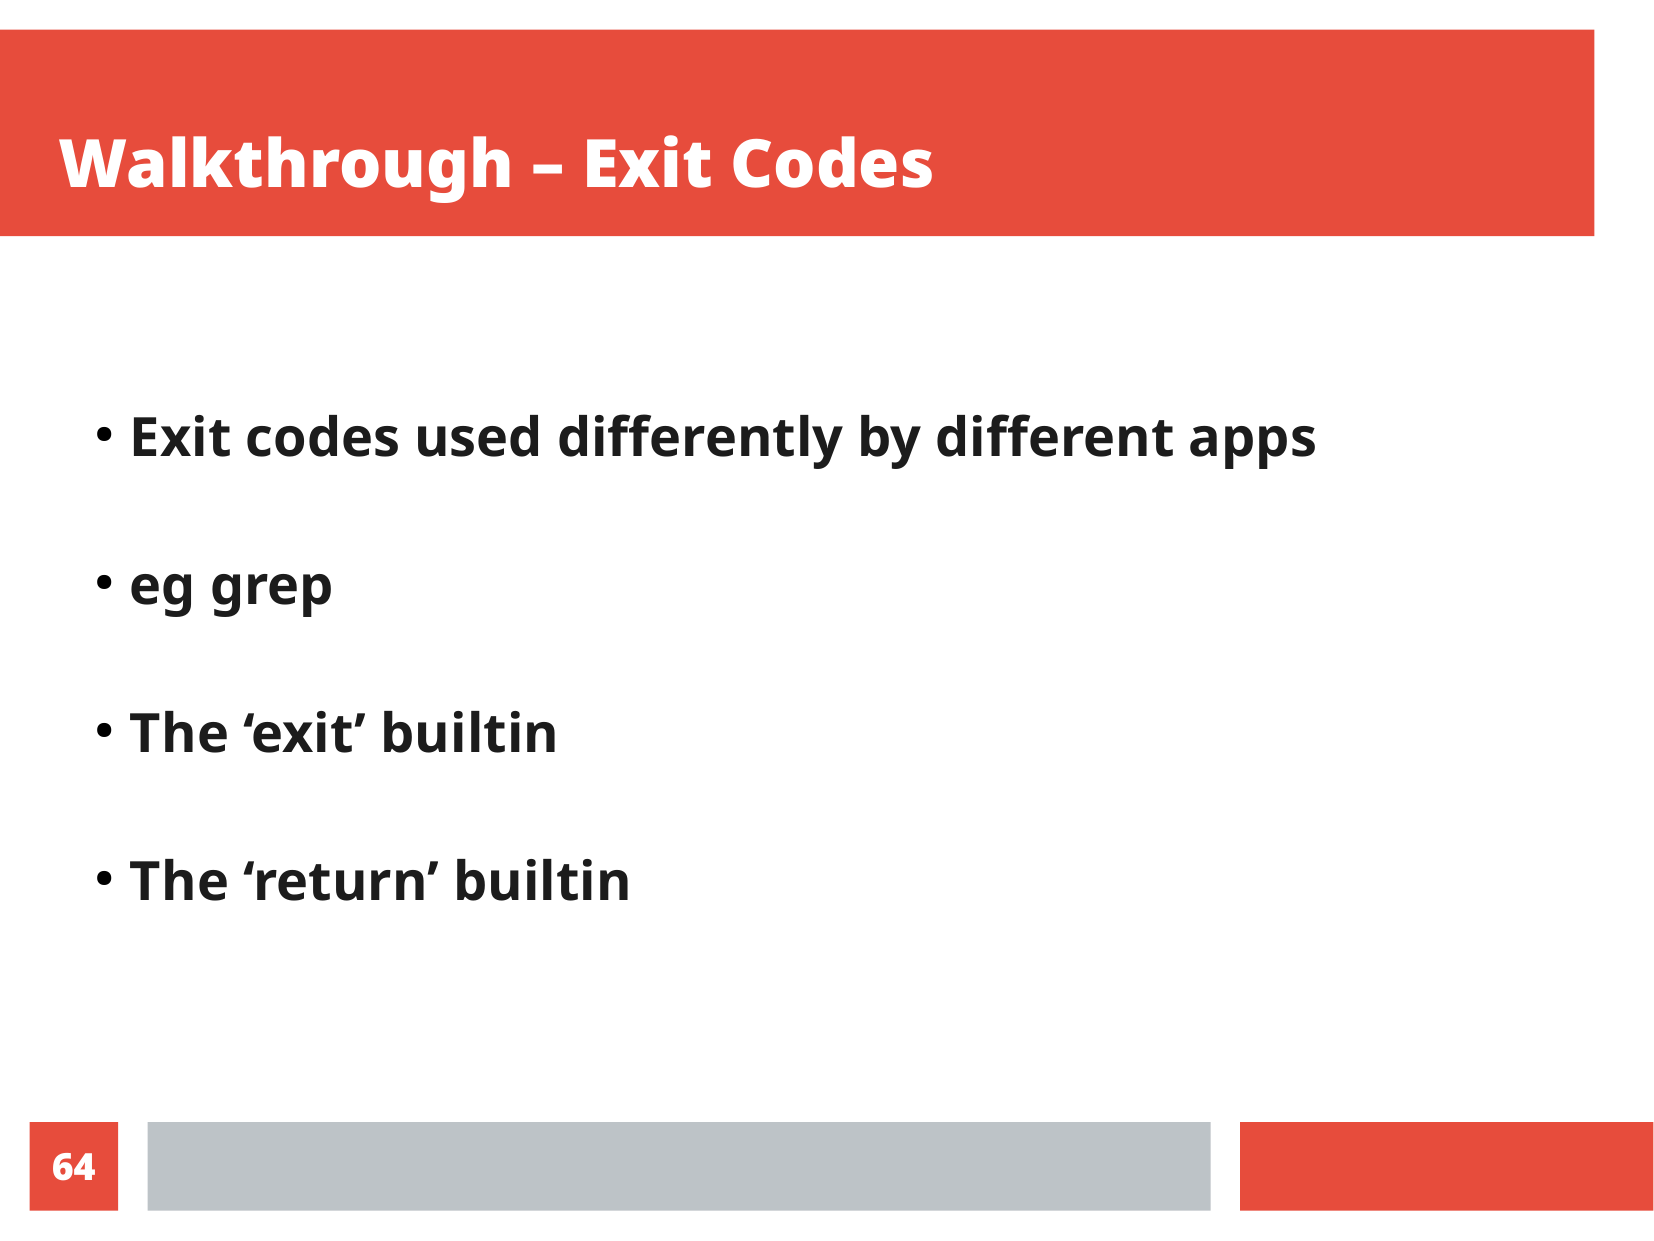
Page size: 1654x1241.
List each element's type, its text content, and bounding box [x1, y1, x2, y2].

title Walkthrough – Exit Codes [59, 59, 1595, 207]
subtitle Exit codes used differently by different apps eg grep The ‘exit’ builtin The ‘return’ builtin [59, 324, 1565, 1093]
